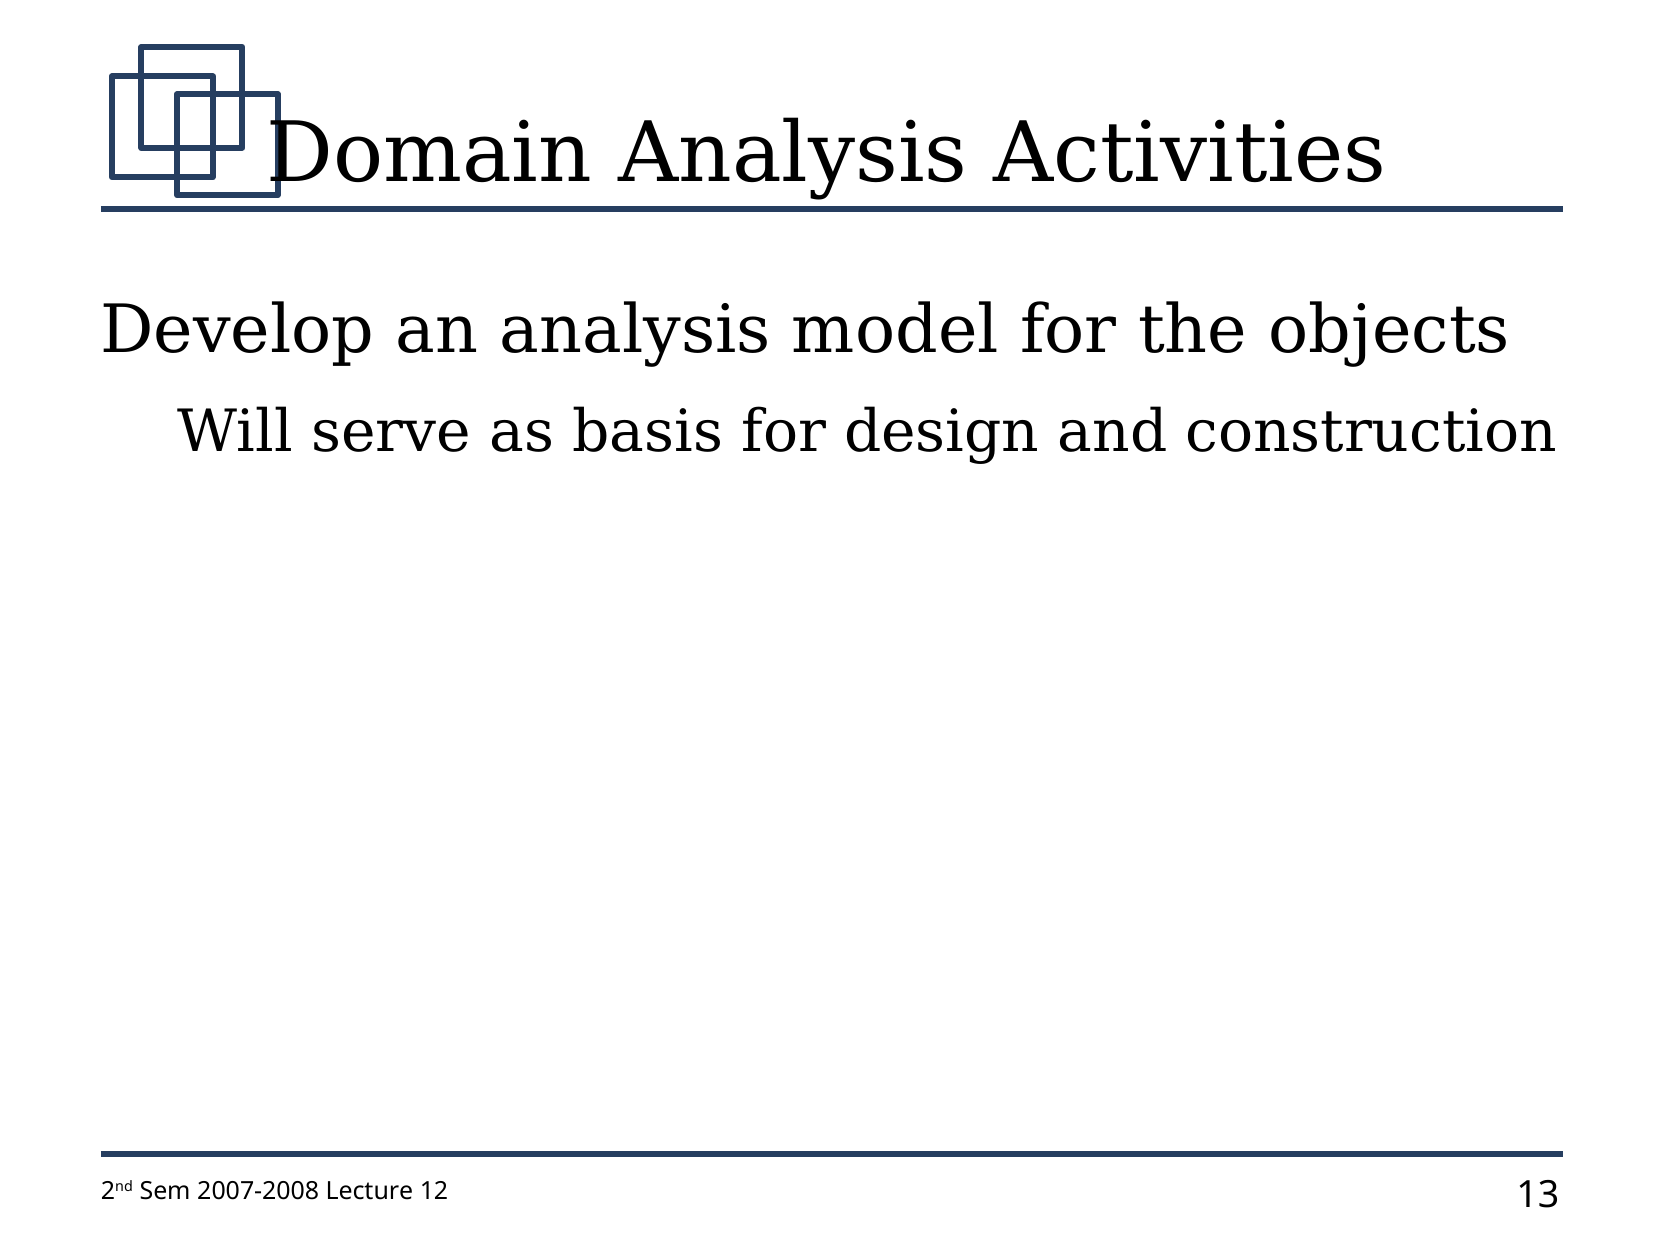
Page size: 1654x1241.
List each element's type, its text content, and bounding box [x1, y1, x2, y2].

list Develop an analysis model for the objects Will serve as basis for design and construction [82, 290, 1571, 1109]
title Domain Analysis Activities [82, 49, 1571, 257]
